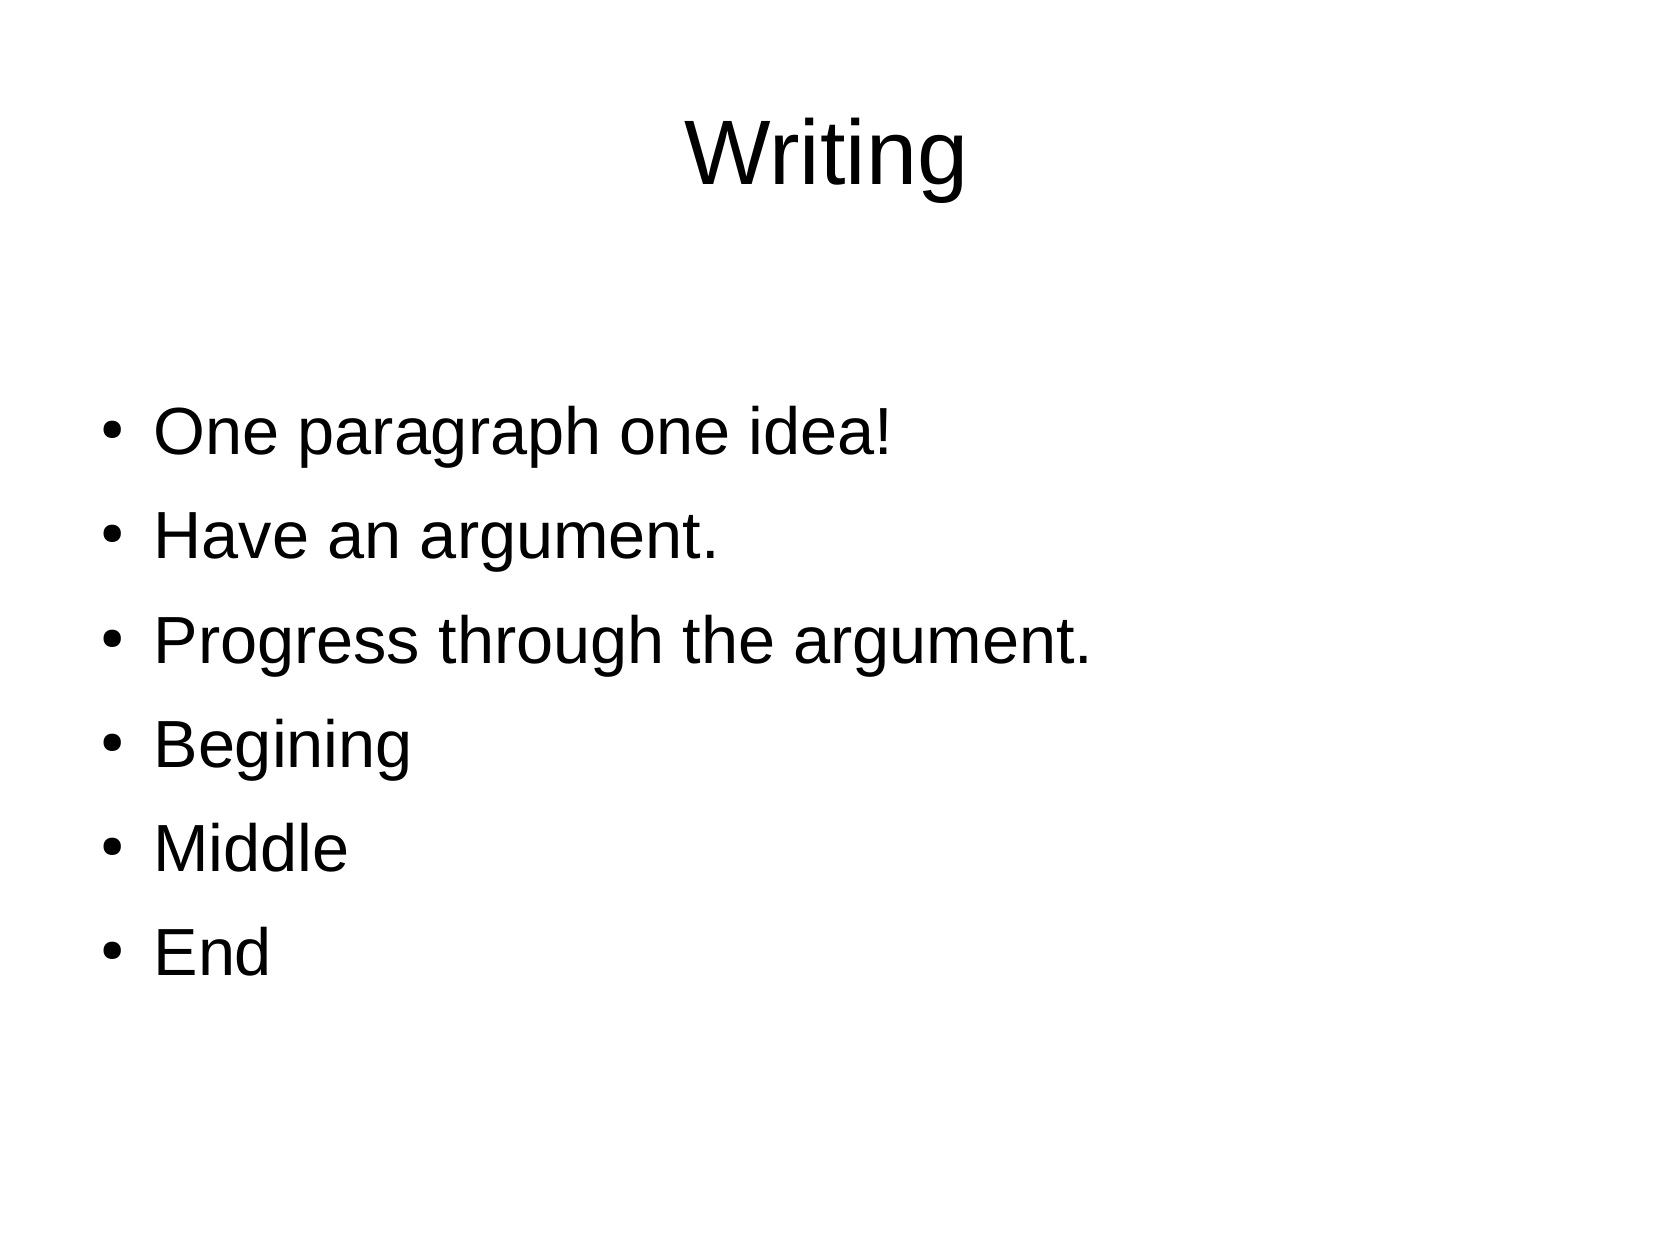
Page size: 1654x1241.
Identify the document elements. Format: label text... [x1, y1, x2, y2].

title Writing [82, 49, 1571, 257]
list One paragraph one idea! Have an argument. Progress through the argument. Begining Middle End [82, 290, 1571, 1010]
